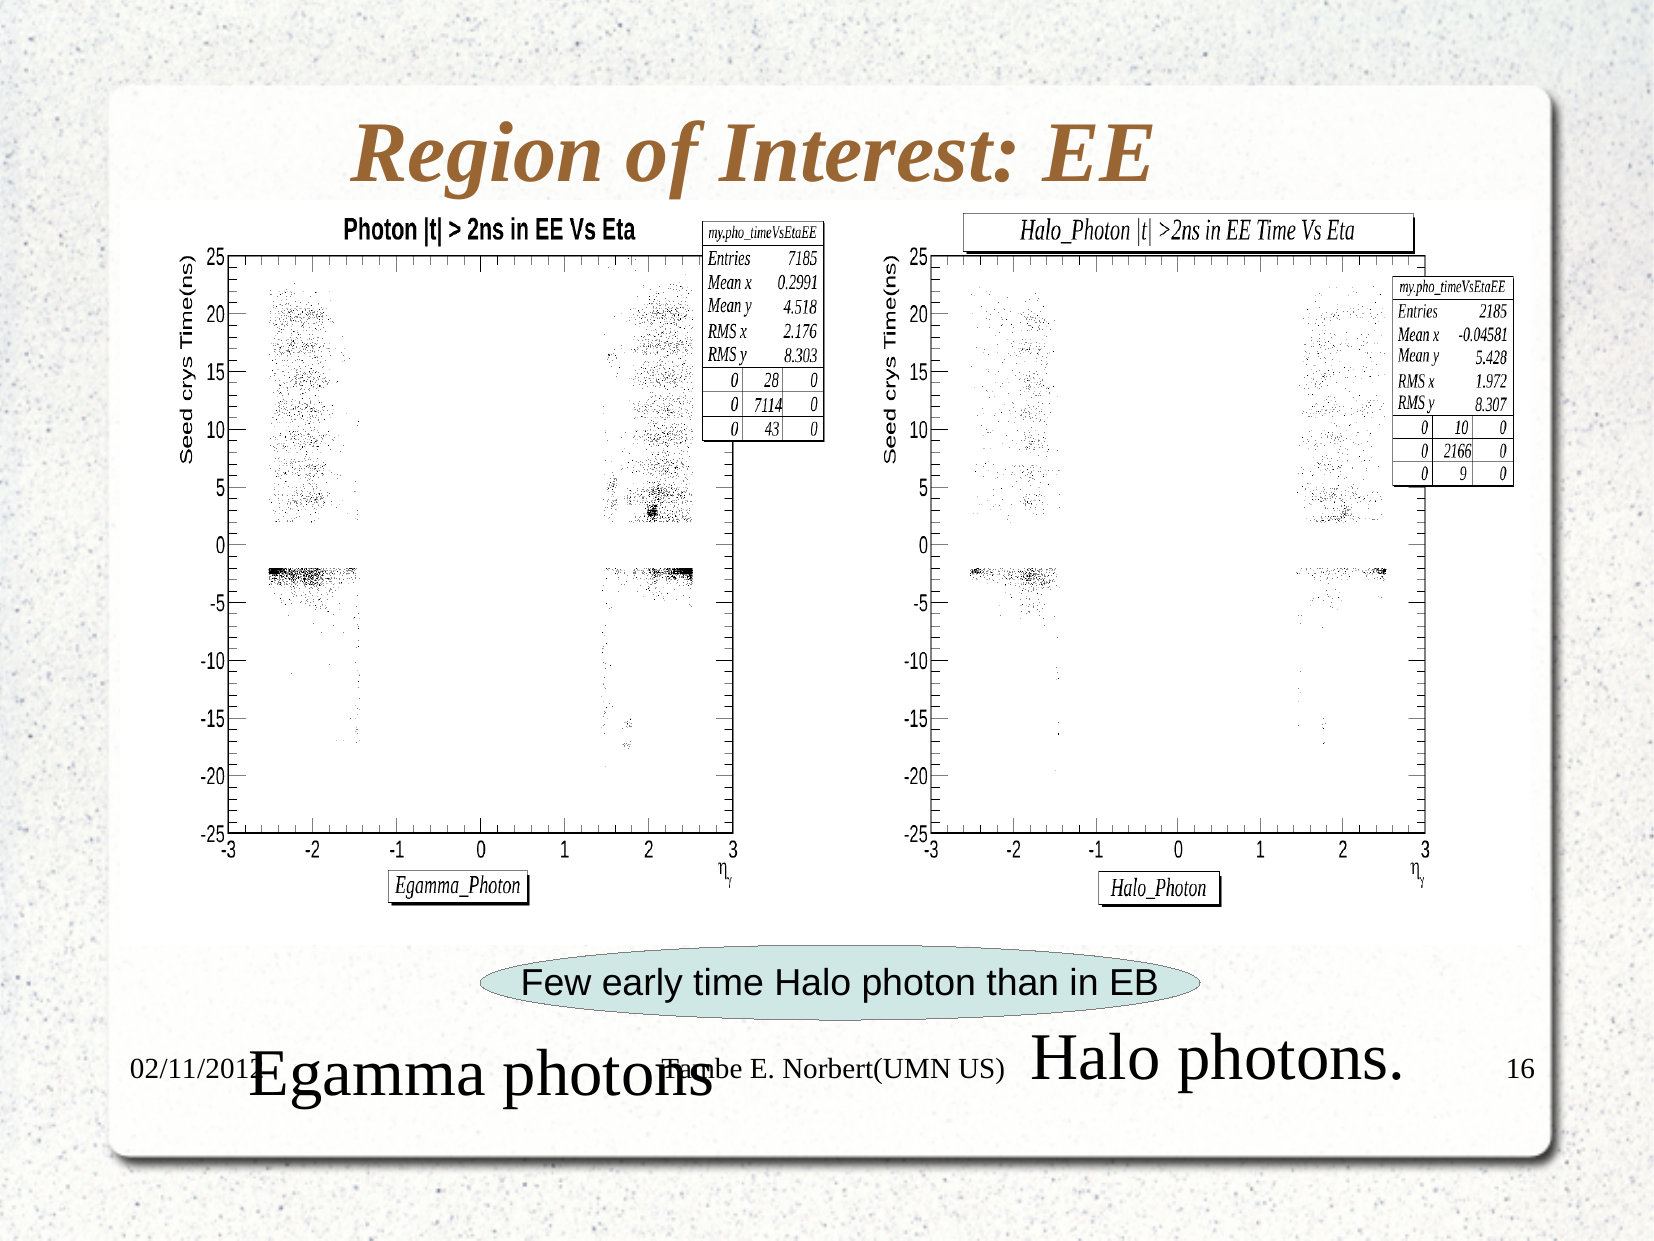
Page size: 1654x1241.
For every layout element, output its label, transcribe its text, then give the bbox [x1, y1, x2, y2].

picture [0, 0, 1654, 1241]
list Egamma photons [177, 1035, 721, 1111]
text_box Few early time Halo photon than in EB [480, 946, 1201, 1021]
list Halo photons. [960, 1020, 1486, 1095]
title Region of Interest: EE [270, 105, 1261, 200]
